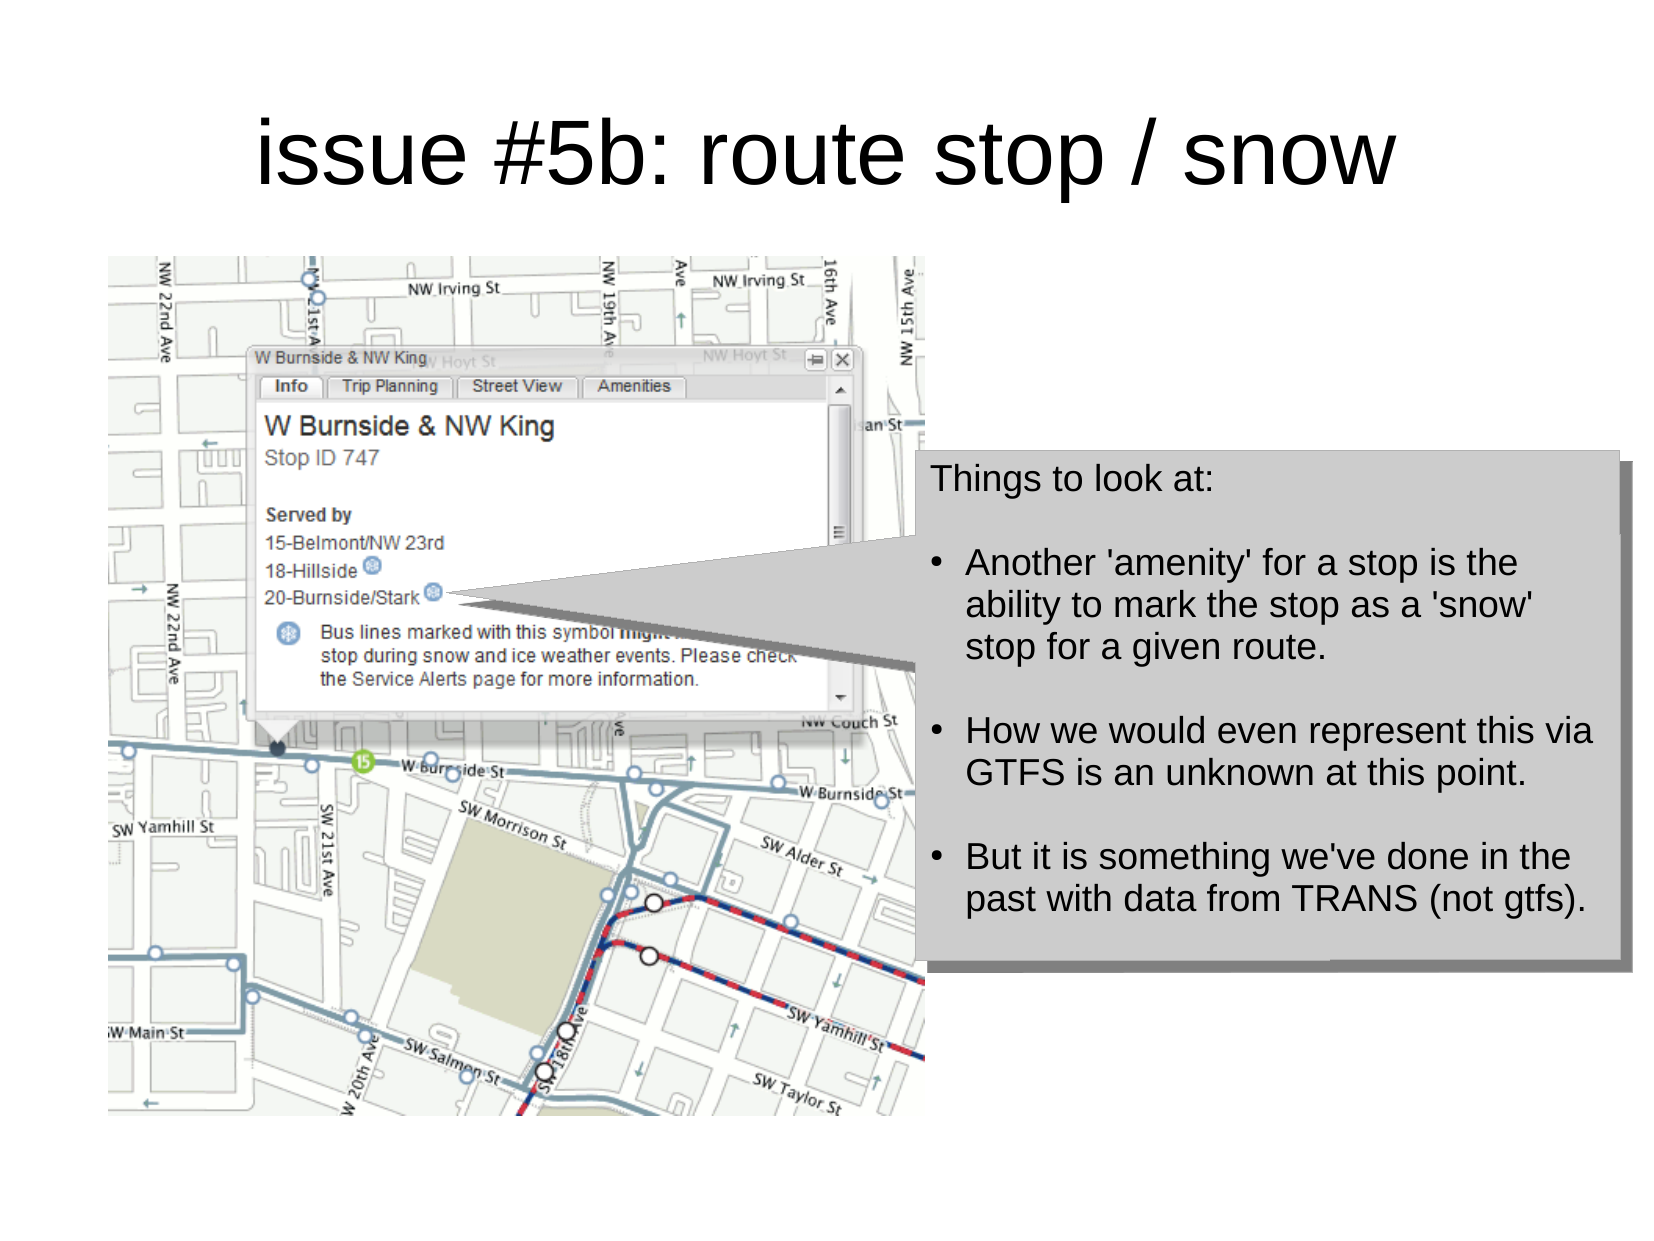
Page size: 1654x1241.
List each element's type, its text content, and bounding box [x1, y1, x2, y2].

picture [108, 256, 925, 1116]
title issue #5b: route stop / snow [82, 49, 1571, 257]
text_box Things to look at: Another 'amenity' for a stop is the ability to mark the stop as a 'snow' stop for a given route. How we would even represent this via GTFS is an unknown at this point. But it is something we've done in the past with data from TRANS (not gtfs). [446, 450, 1621, 961]
